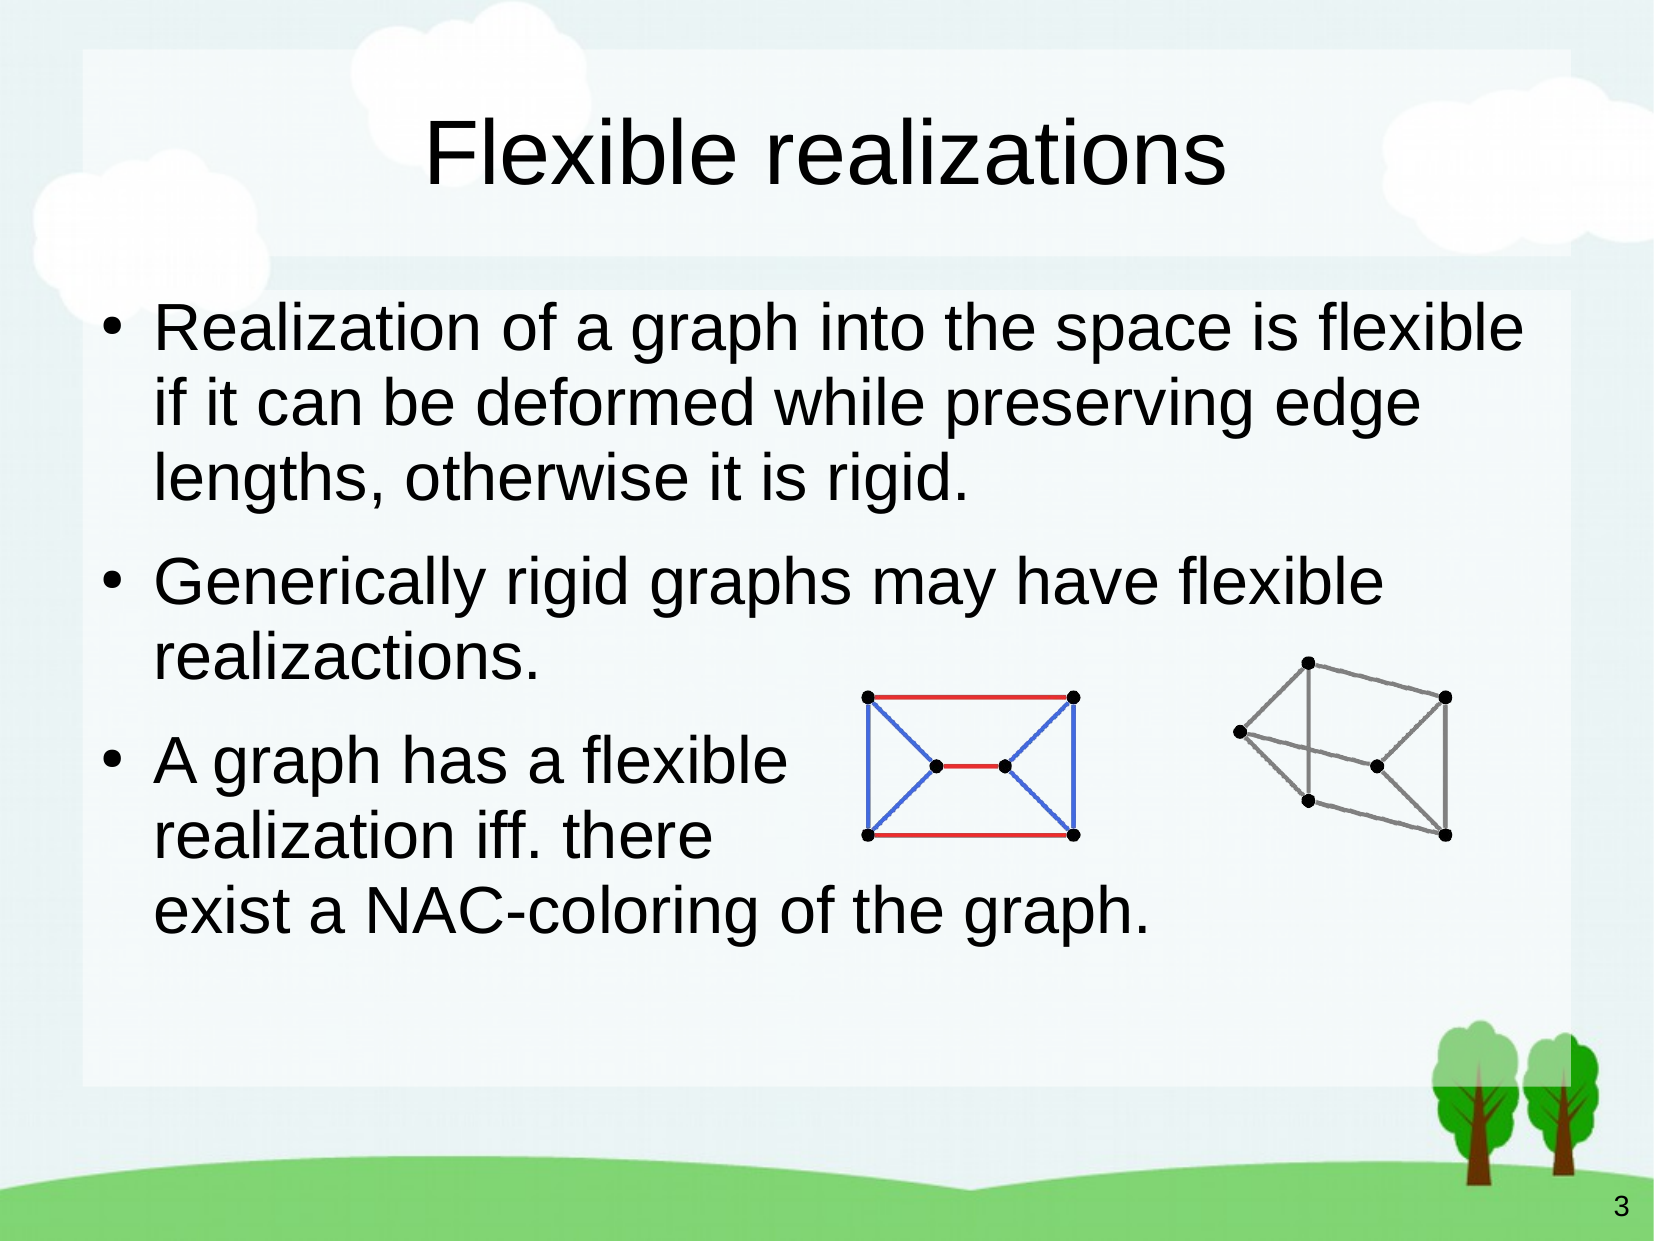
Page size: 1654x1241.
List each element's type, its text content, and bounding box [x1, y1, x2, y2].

picture [0, 0, 1654, 1241]
list Realization of a graph into the space is flexible if it can be deformed while preserving edge lengths, otherwise it is rigid. Generically rigid graphs may have flexible realizactions. A graph has a flexible realization iff. there exist a NAC-coloring of the graph. [82, 290, 1571, 1087]
title Flexible realizations [82, 49, 1571, 257]
